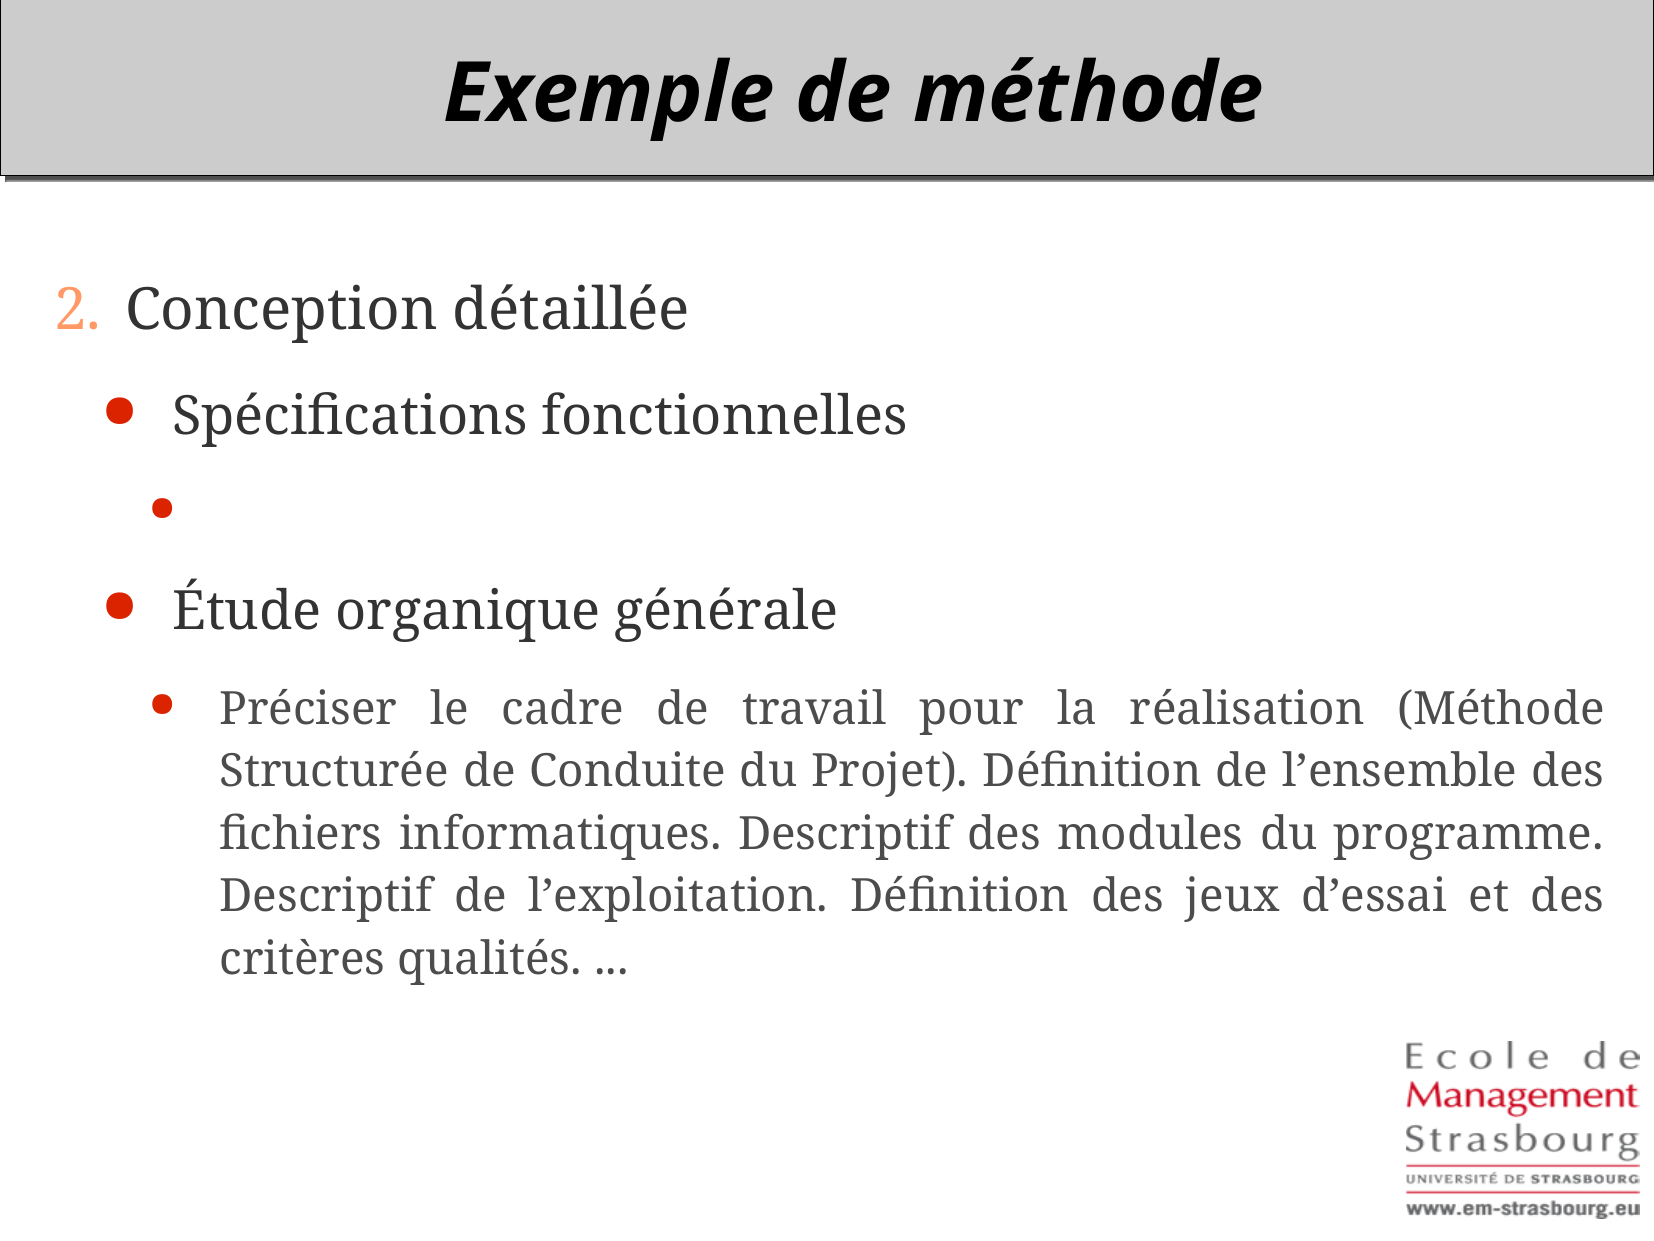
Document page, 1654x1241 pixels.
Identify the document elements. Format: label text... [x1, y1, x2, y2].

picture [1406, 1041, 1640, 1219]
title Exemple de méthode [147, 0, 1560, 178]
list Conception détaillée Spécifications fonctionnelles Étude organique générale Préciser le cadre de travail pour la réalisation (Méthode Structurée de Conduite du Projet). Définition de l’ensemble des fichiers informatiques. Descriptif des modules du programme. Descriptif de l’exploitation. Définition des jeux d’essai et des critères qualités. ... [42, 267, 1605, 1086]
